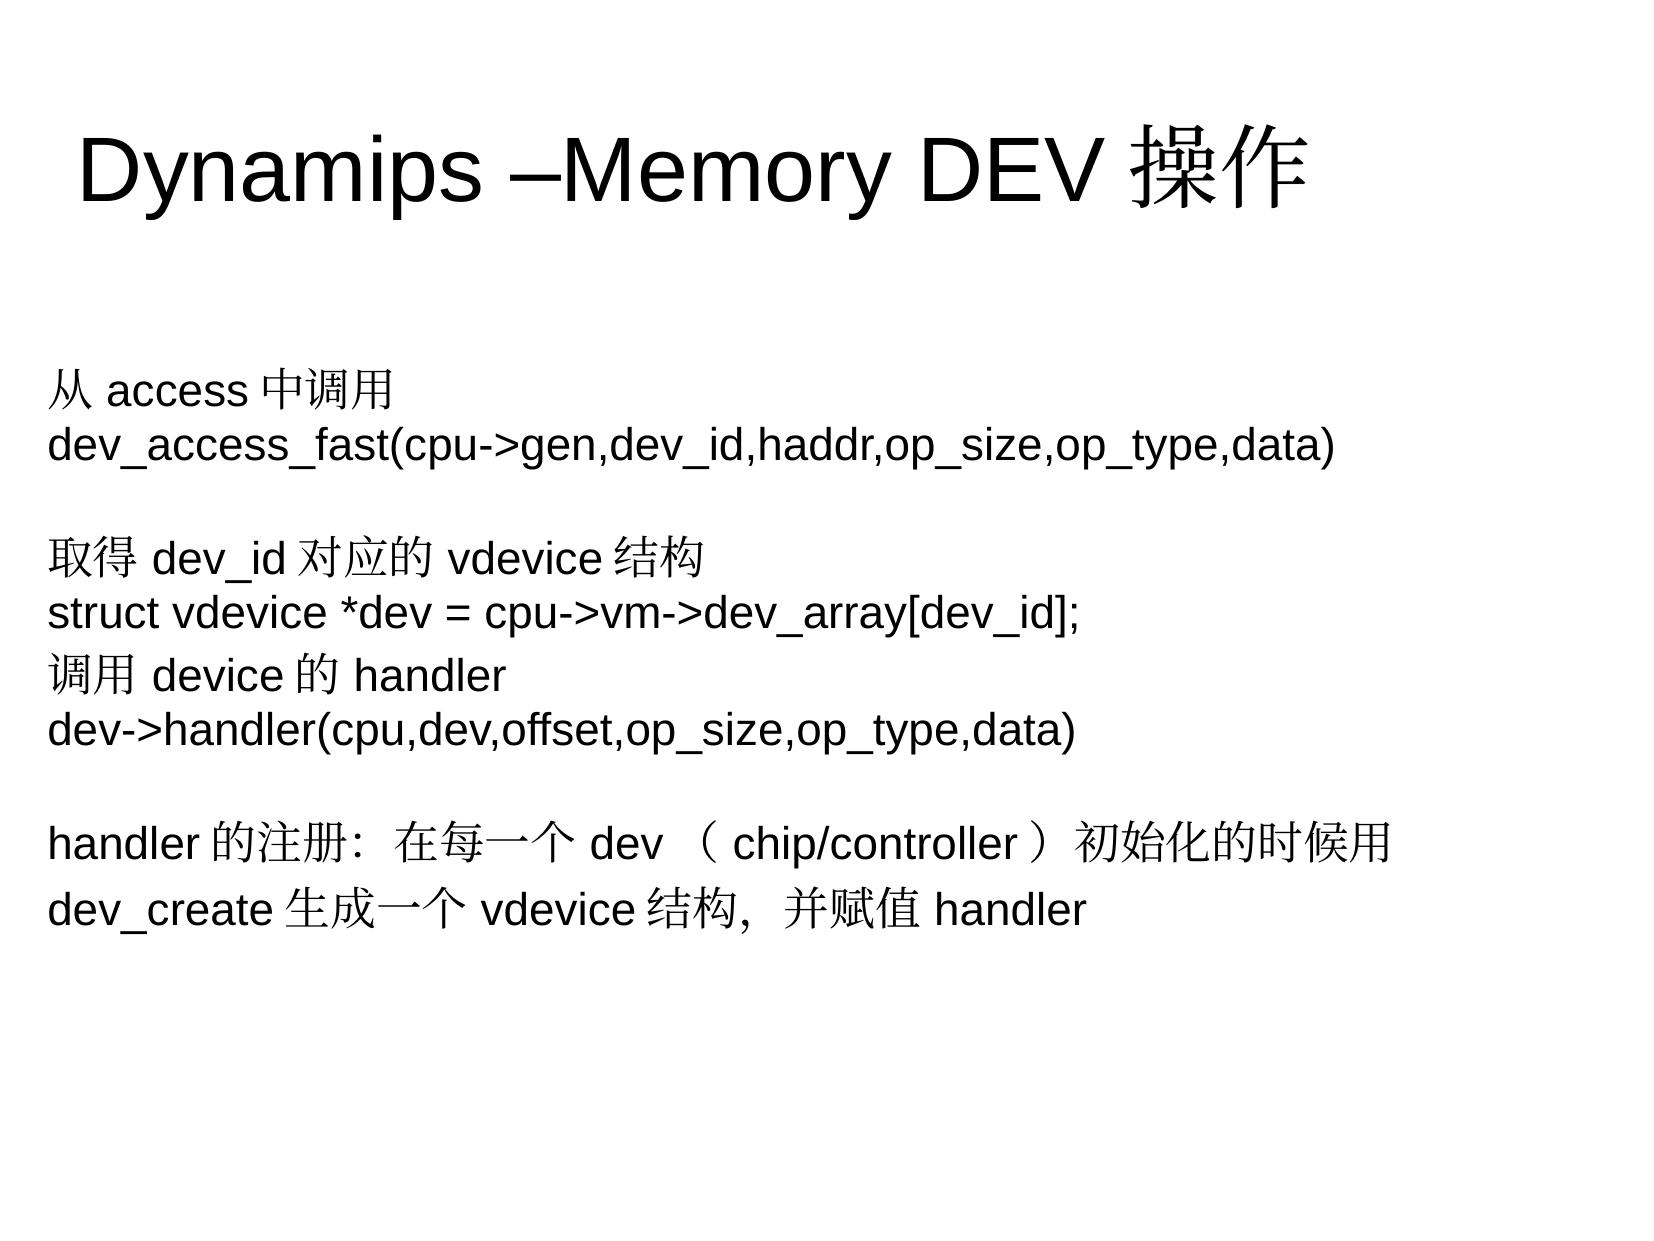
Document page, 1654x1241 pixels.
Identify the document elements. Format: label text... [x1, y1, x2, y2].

subtitle 从access中调用 dev_access_fast(cpu->gen,dev_id,haddr,op_size,op_type,data) 取得dev_id对应的vdevice结构 struct vdevice *dev = cpu->vm->dev_array[dev_id]; 调用device的handler dev->handler(cpu,dev,offset,op_size,op_type,data) handler的注册：在每一个dev（chip/controller）初始化的时候用dev_create生成一个vdevice结构，并赋值handler [47, 295, 1536, 1099]
title Dynamips –Memory DEV操作 [76, 58, 1565, 266]
